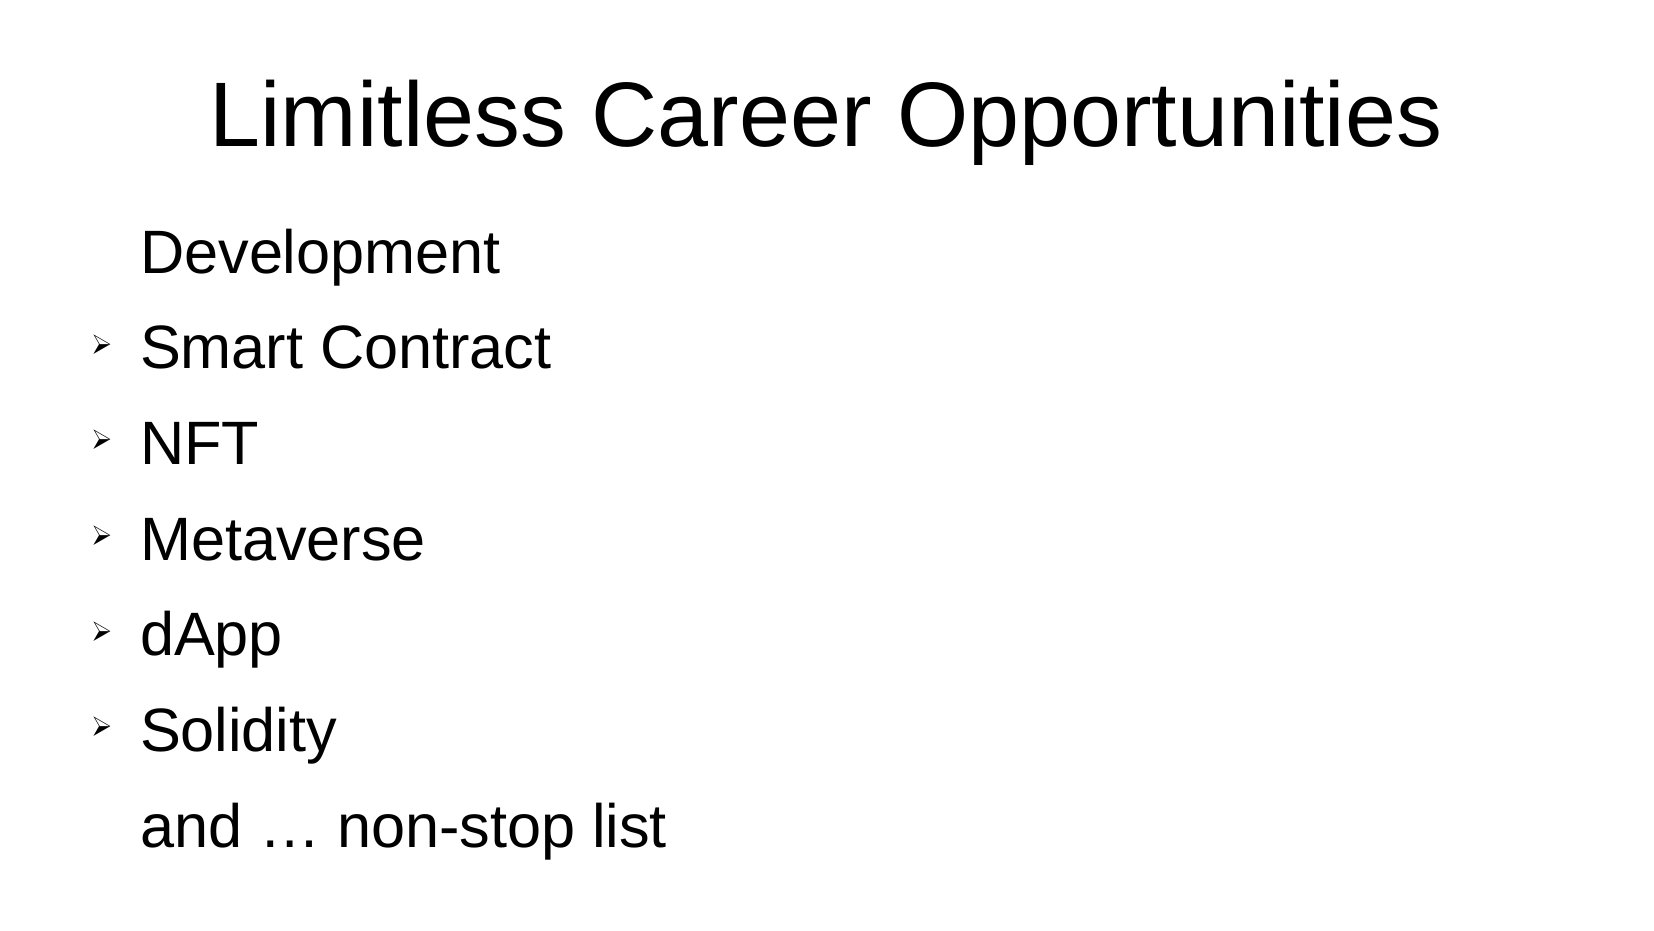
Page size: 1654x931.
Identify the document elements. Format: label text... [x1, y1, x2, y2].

list Development Smart Contract NFT Metaverse dApp Solidity and … non-stop list [75, 217, 1654, 863]
title Limitless Career Opportunities [82, 37, 1571, 193]
